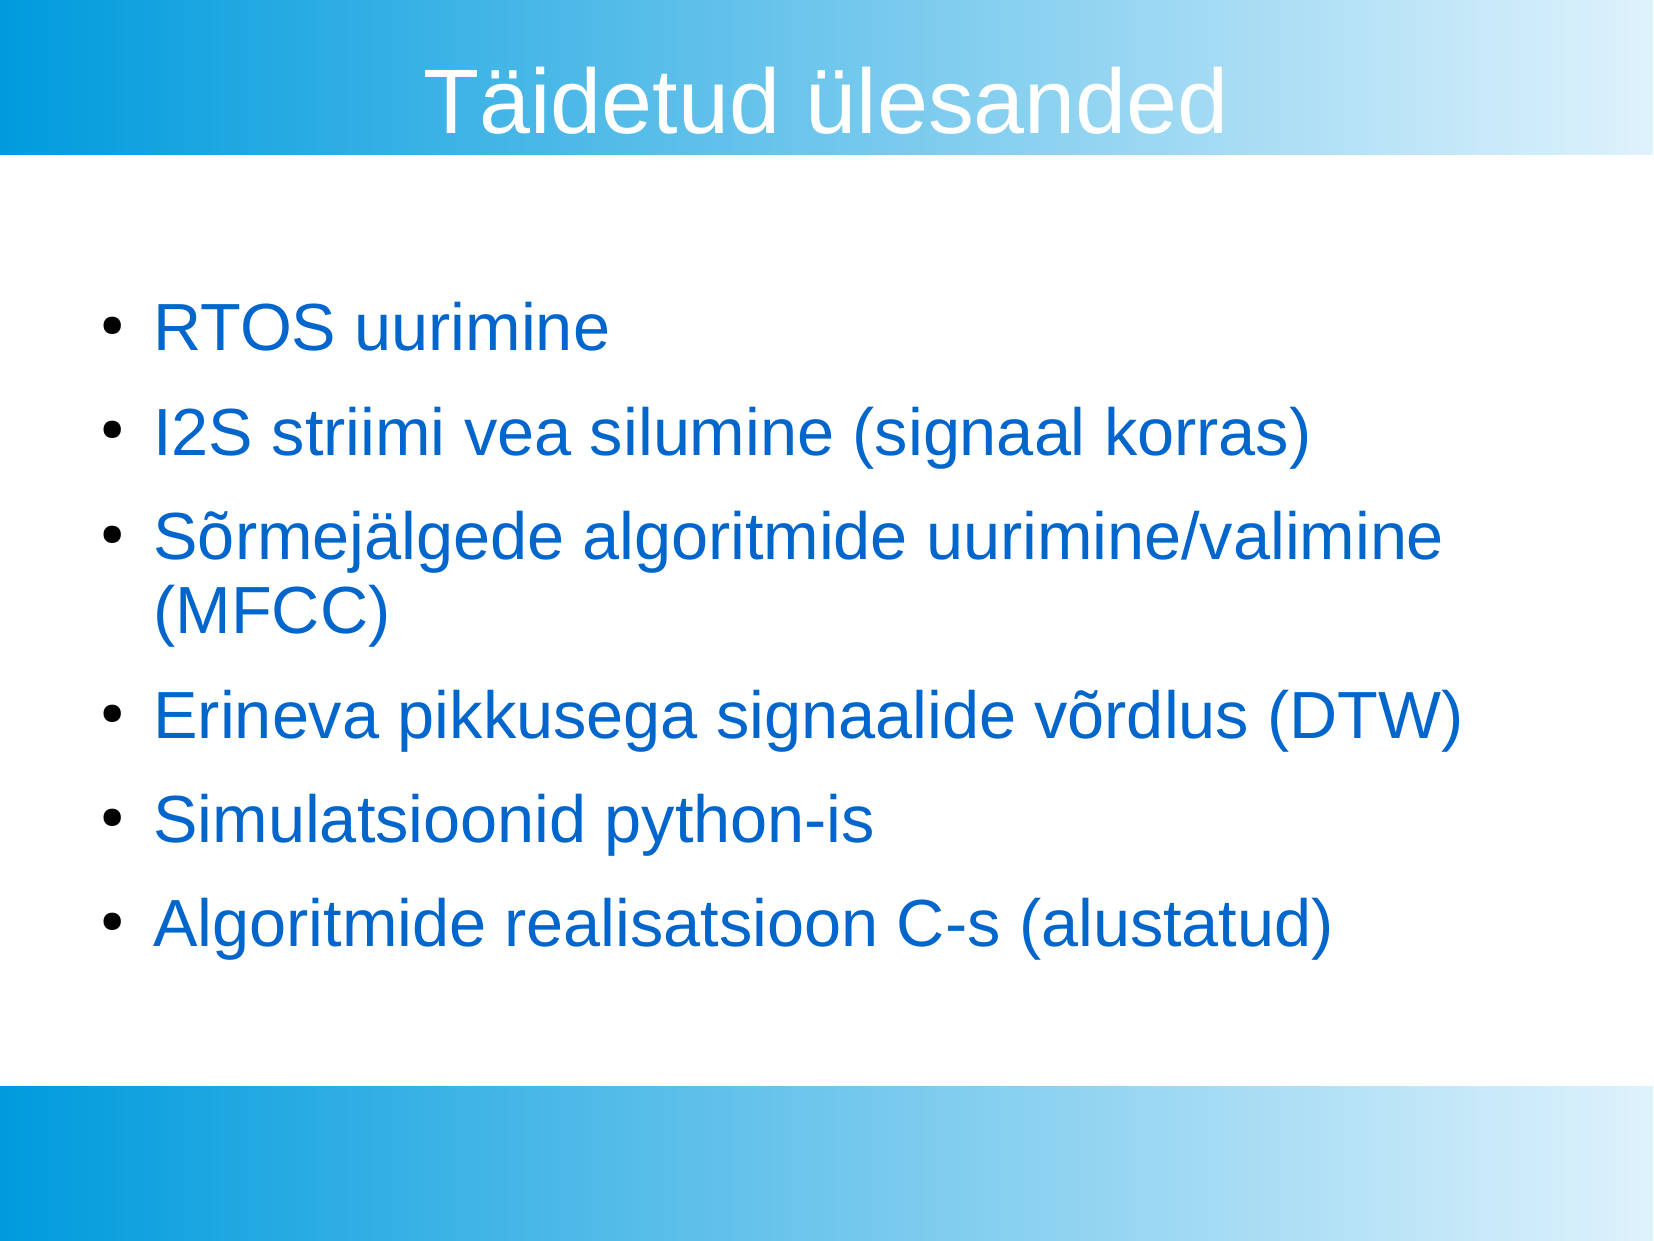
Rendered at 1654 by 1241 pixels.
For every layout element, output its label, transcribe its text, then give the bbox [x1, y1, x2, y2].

title Täidetud ülesanded [82, 49, 1571, 155]
list RTOS uurimine I2S striimi vea silumine (signaal korras) Sõrmejälgede algoritmide uurimine/valimine (MFCC) Erineva pikkusega signaalide võrdlus (DTW) Simulatsioonid python-is Algoritmide realisatsioon C-s (alustatud) [82, 290, 1571, 1010]
